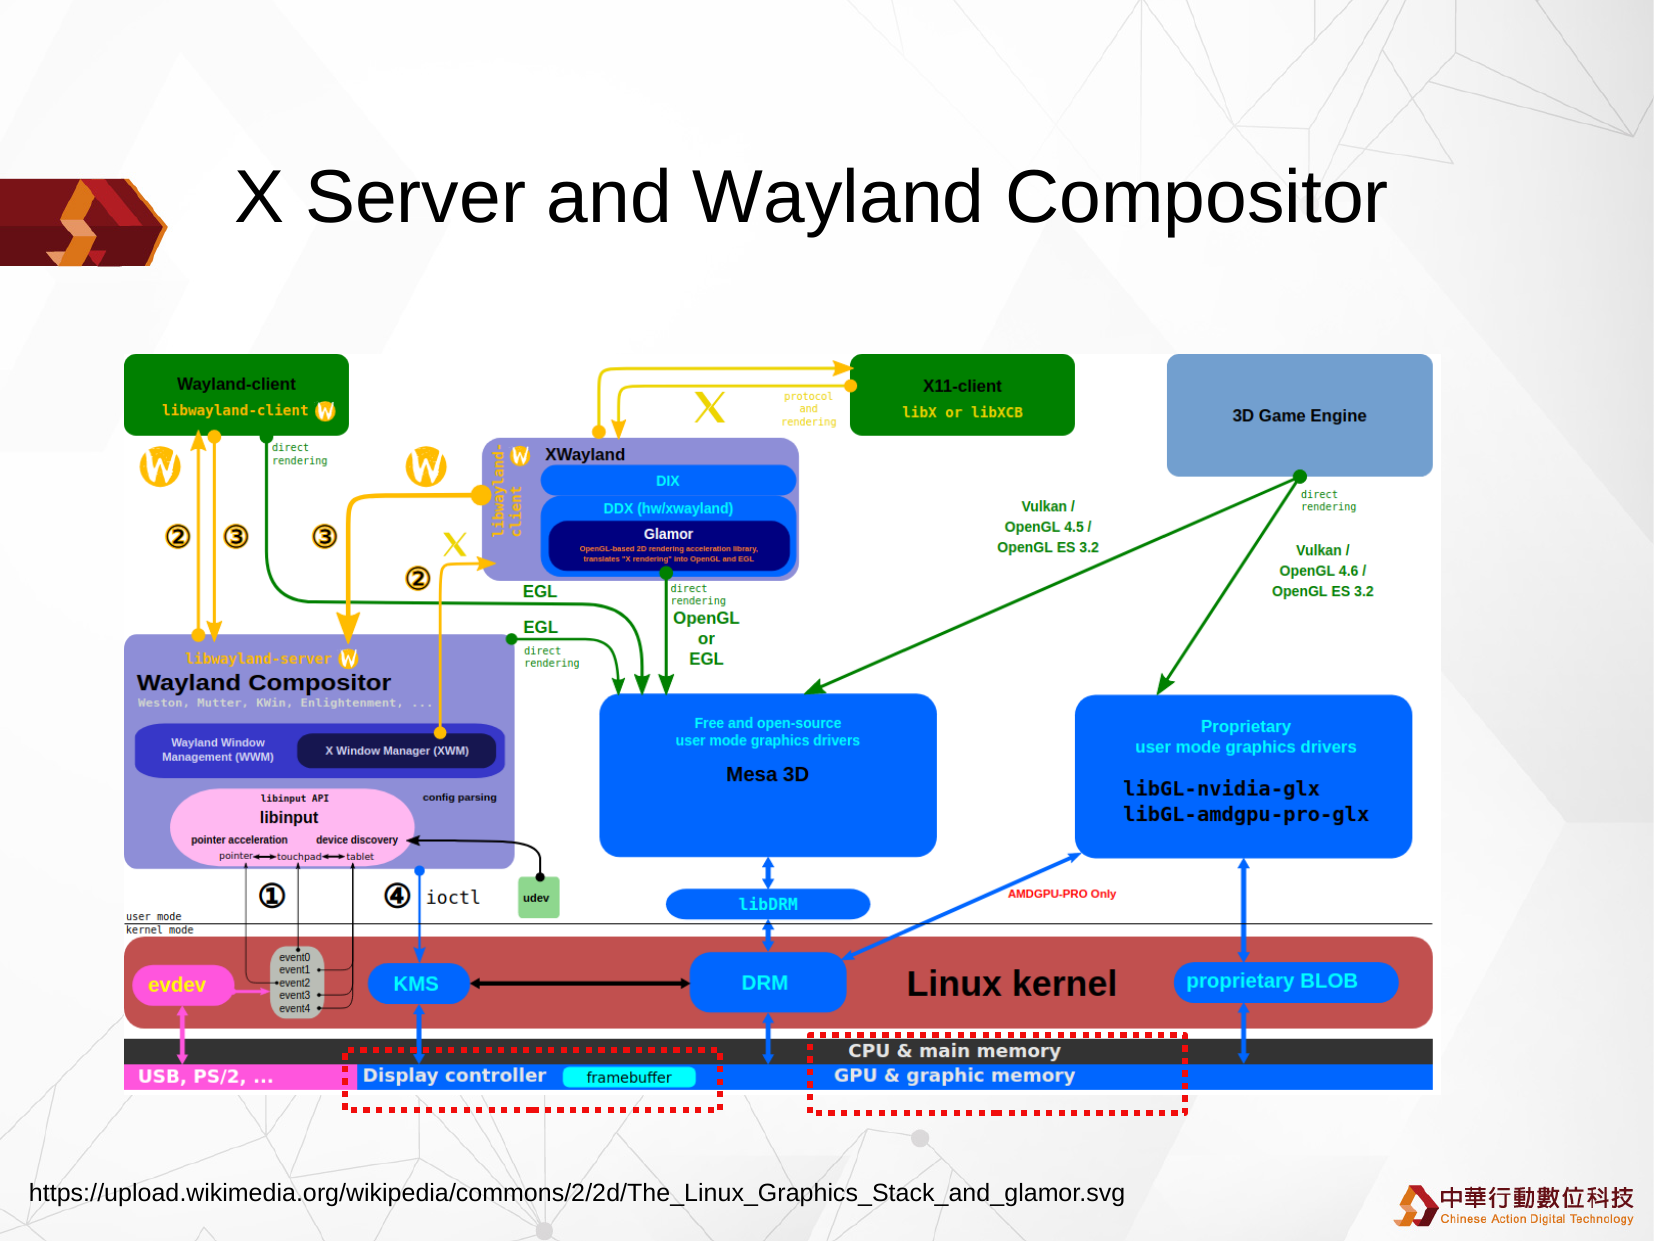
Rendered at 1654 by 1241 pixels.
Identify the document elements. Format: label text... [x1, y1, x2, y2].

picture [0, 0, 1654, 1241]
text_box https://upload.wikimedia.org/wikipedia/commons/2/2d/The_Linux_Graphics_Stack_and_glamor.svg [14, 1171, 1185, 1229]
title X Server and Wayland Compositor [118, 112, 1506, 281]
